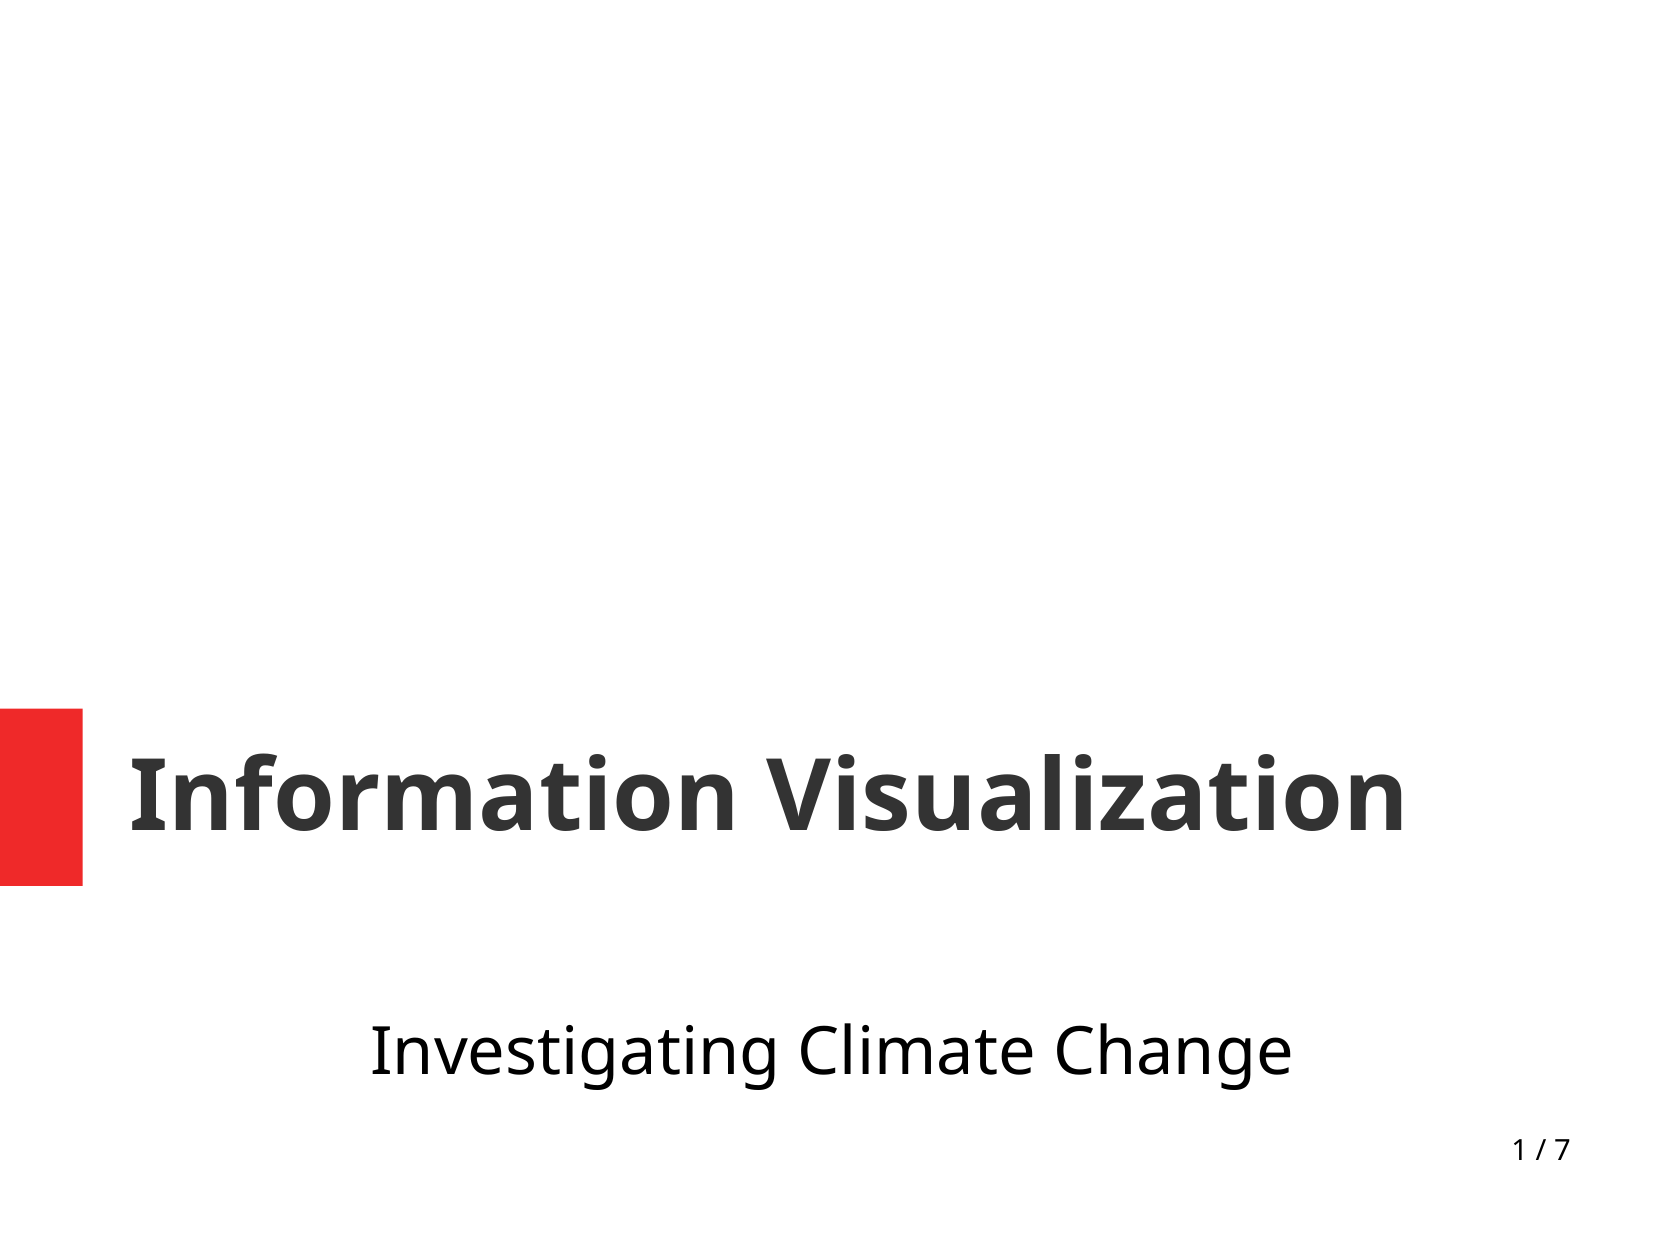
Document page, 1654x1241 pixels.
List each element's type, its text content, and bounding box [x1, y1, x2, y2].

subtitle Investigating Climate Change [129, 968, 1536, 1130]
title Information Visualization [129, 655, 1536, 928]
